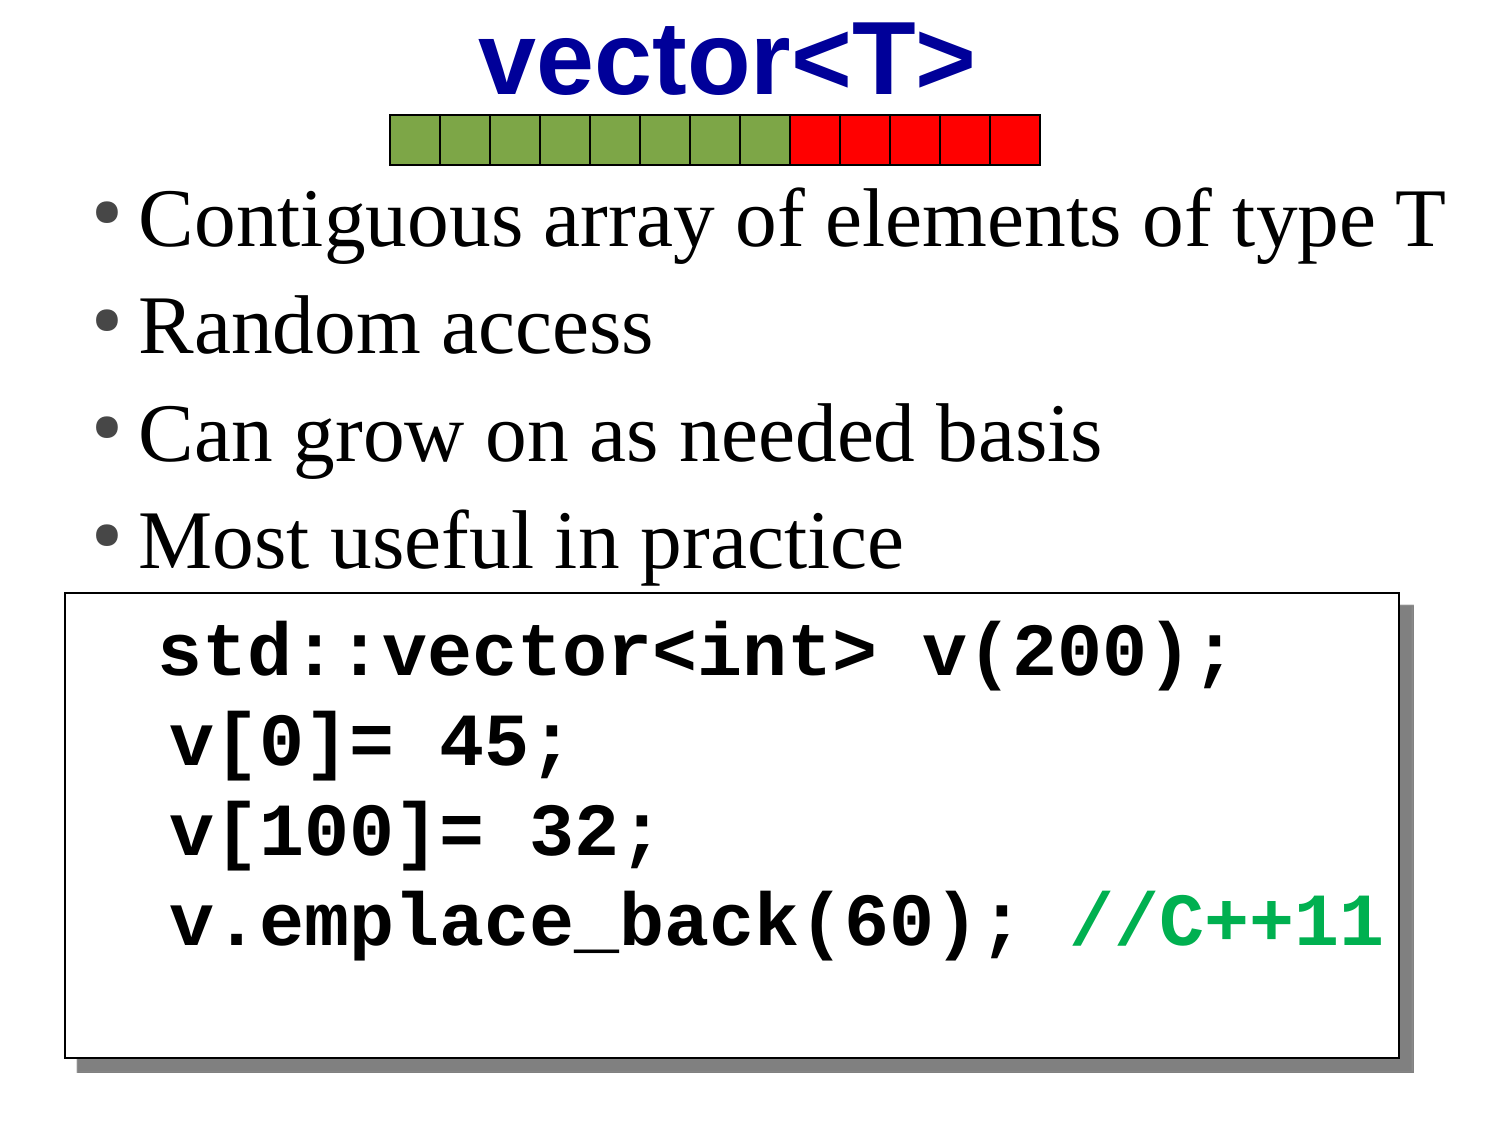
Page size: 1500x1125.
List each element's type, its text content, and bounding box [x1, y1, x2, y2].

text_box [390, 115, 1041, 166]
title vector<T> [34, 0, 1422, 116]
text_box std::vector<int> v(200); v[0]= 45; v[100]= 32; v.emplace_back(60); //C++11 [64, 593, 1400, 1059]
text_box Contiguous array of elements of type T Random access Can grow on as needed basis Most useful in practice [0, 164, 1464, 595]
